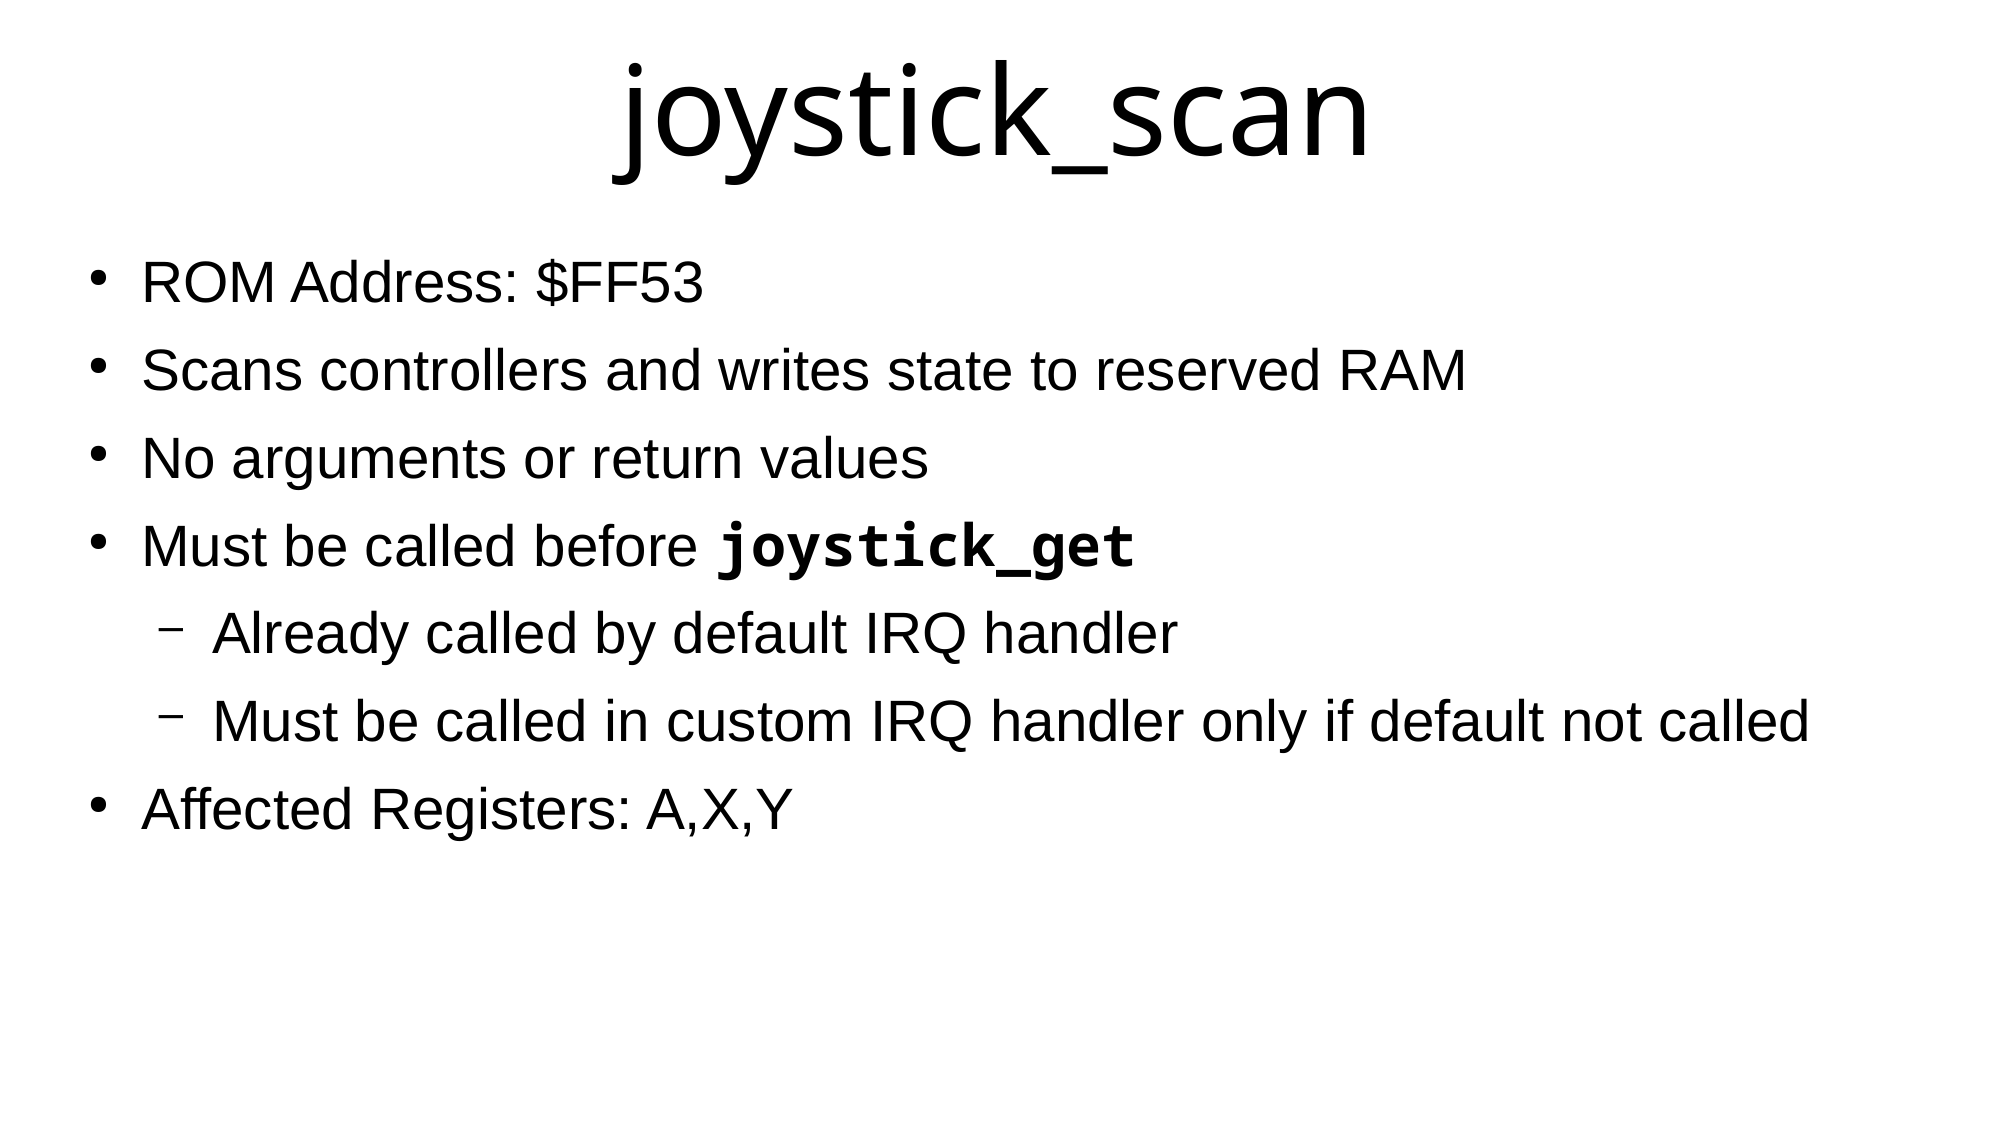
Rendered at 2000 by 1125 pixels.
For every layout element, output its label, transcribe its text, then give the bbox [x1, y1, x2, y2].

title joystick_scan [30, 6, 1966, 225]
list ROM Address: $FF53 Scans controllers and writes state to reserved RAM No arguments or return values Must be called before joystick_get Already called by default IRQ handler Must be called in custom IRQ handler only if default not called Affected Registers: A,X,Y [55, 236, 1908, 1063]
